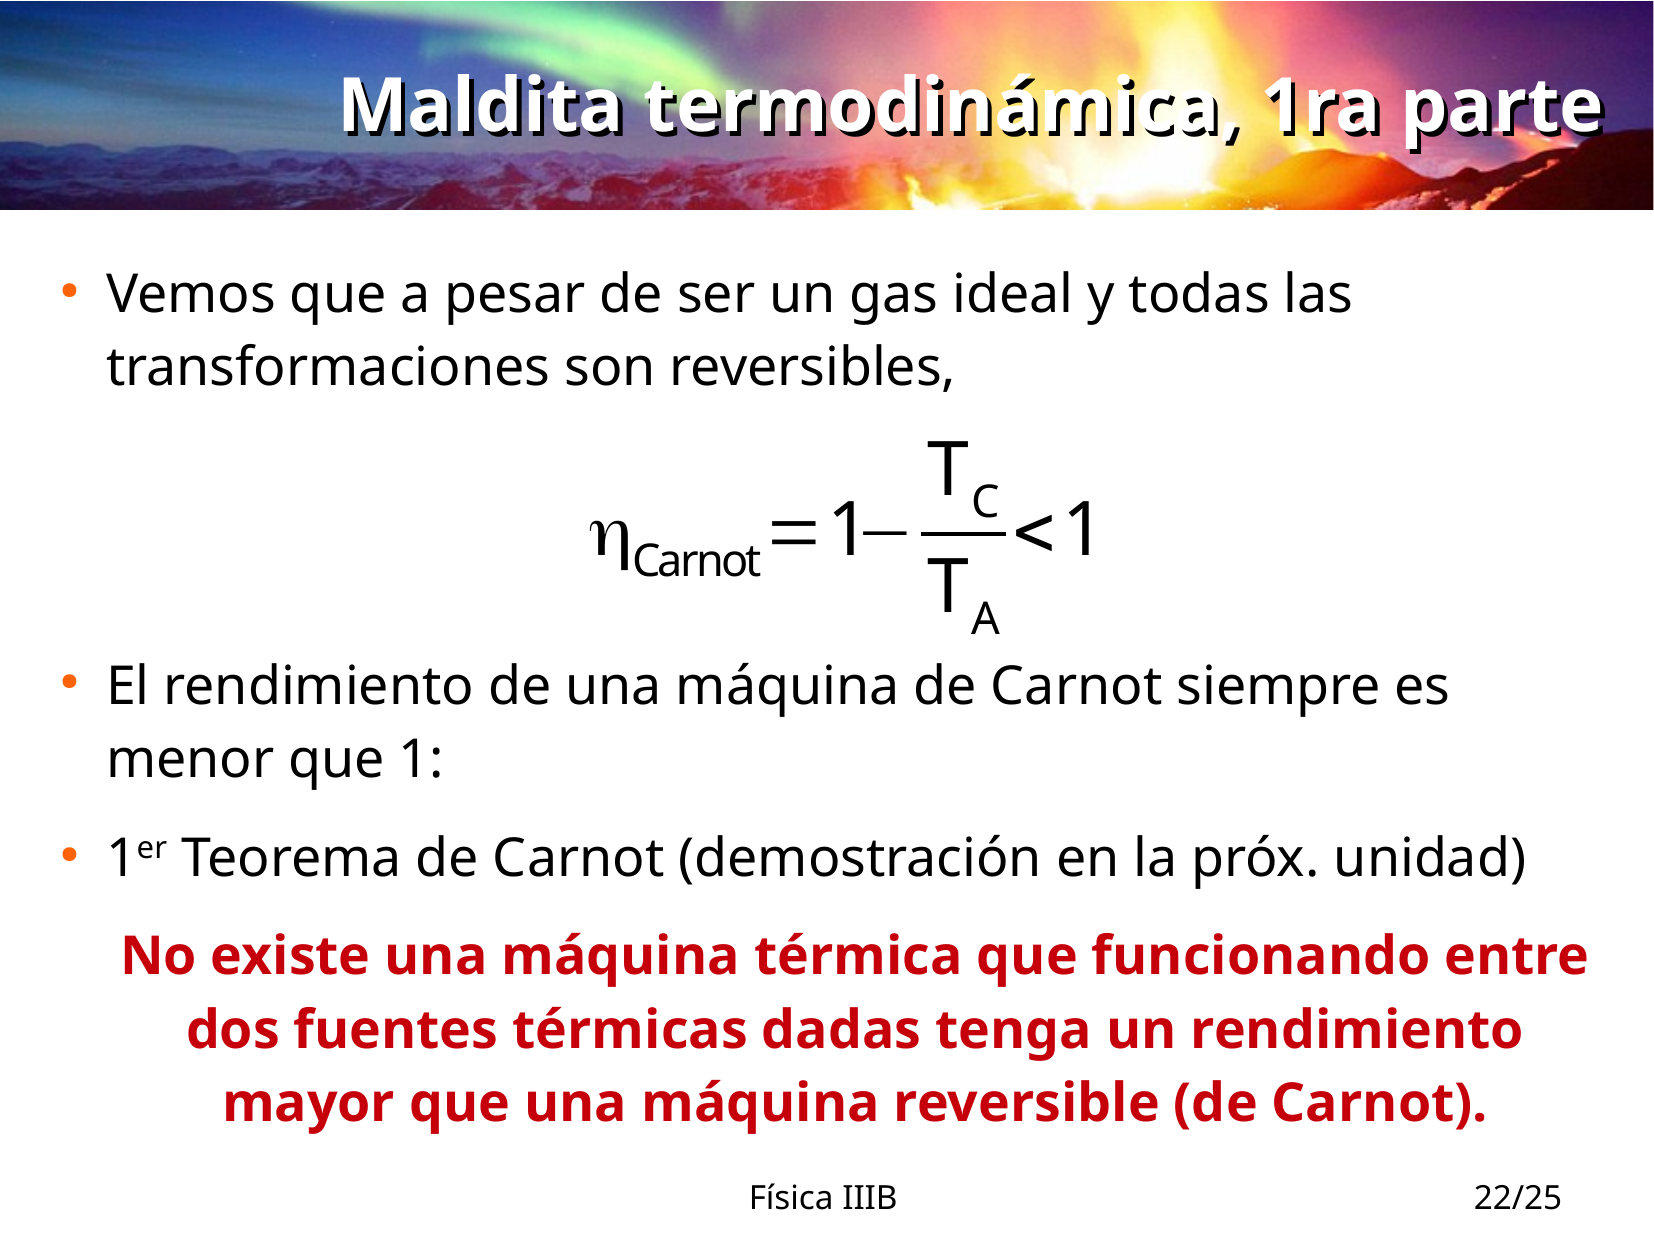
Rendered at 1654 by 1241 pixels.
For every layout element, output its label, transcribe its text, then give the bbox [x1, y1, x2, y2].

chart [580, 423, 1096, 646]
title Maldita termodinámica, 1ra parte [45, 15, 1606, 191]
picture [0, 1, 1654, 210]
list Vemos que a pesar de ser un gas ideal y todas las transformaciones son reversibles, El rendimiento de una máquina de Carnot siempre es menor que 1: 1er Teorema de Carnot (demostración en la próx. unidad) No existe una máquina térmica que funcionando entre dos fuentes térmicas dadas tenga un rendimiento mayor que una máquina reversible (de Carnot). [45, 255, 1606, 1156]
